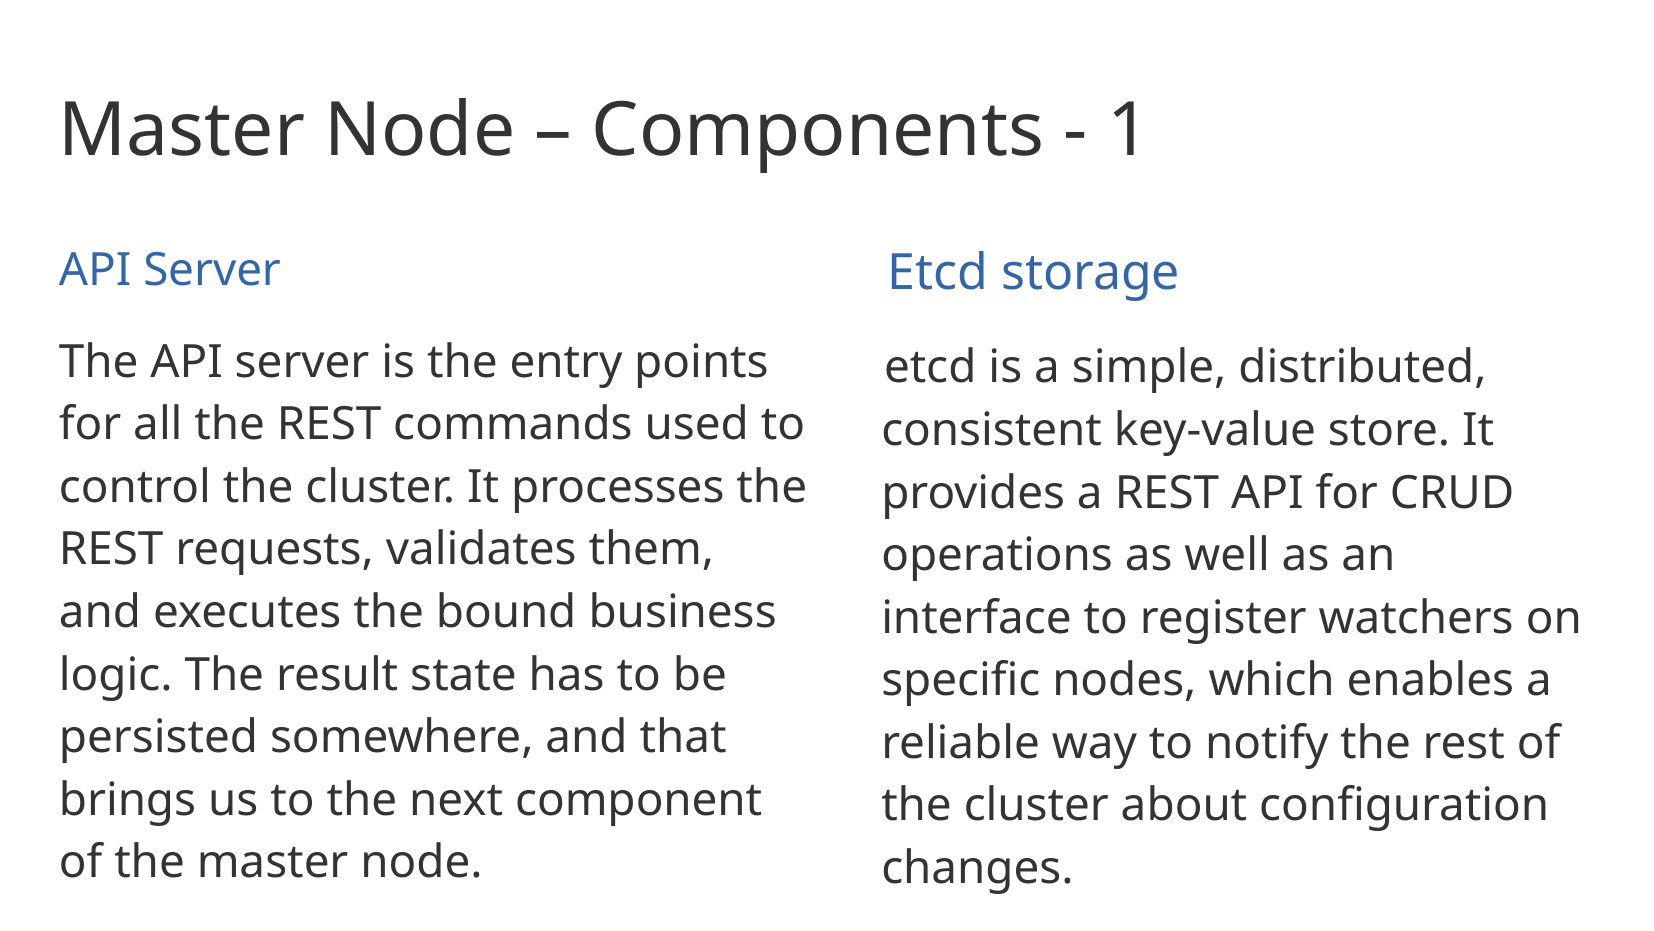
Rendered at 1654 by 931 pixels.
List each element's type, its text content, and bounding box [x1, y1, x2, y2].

list Etcd storage etcd is a simple, distributed, consistent key-value store. It provides a REST API for CRUD operations as well as an interface to register watchers on specific nodes, which enables a reliable way to notify the rest of the cluster about configuration changes. [845, 236, 1596, 768]
title Master Node – Components - 1 [59, 59, 1595, 178]
list API Server The API server is the entry points for all the REST commands used to control the cluster. It processes the REST requests, validates them, and executes the bound business logic. The result state has to be persisted somewhere, and that brings us to the next component of the master node. [59, 236, 809, 768]
